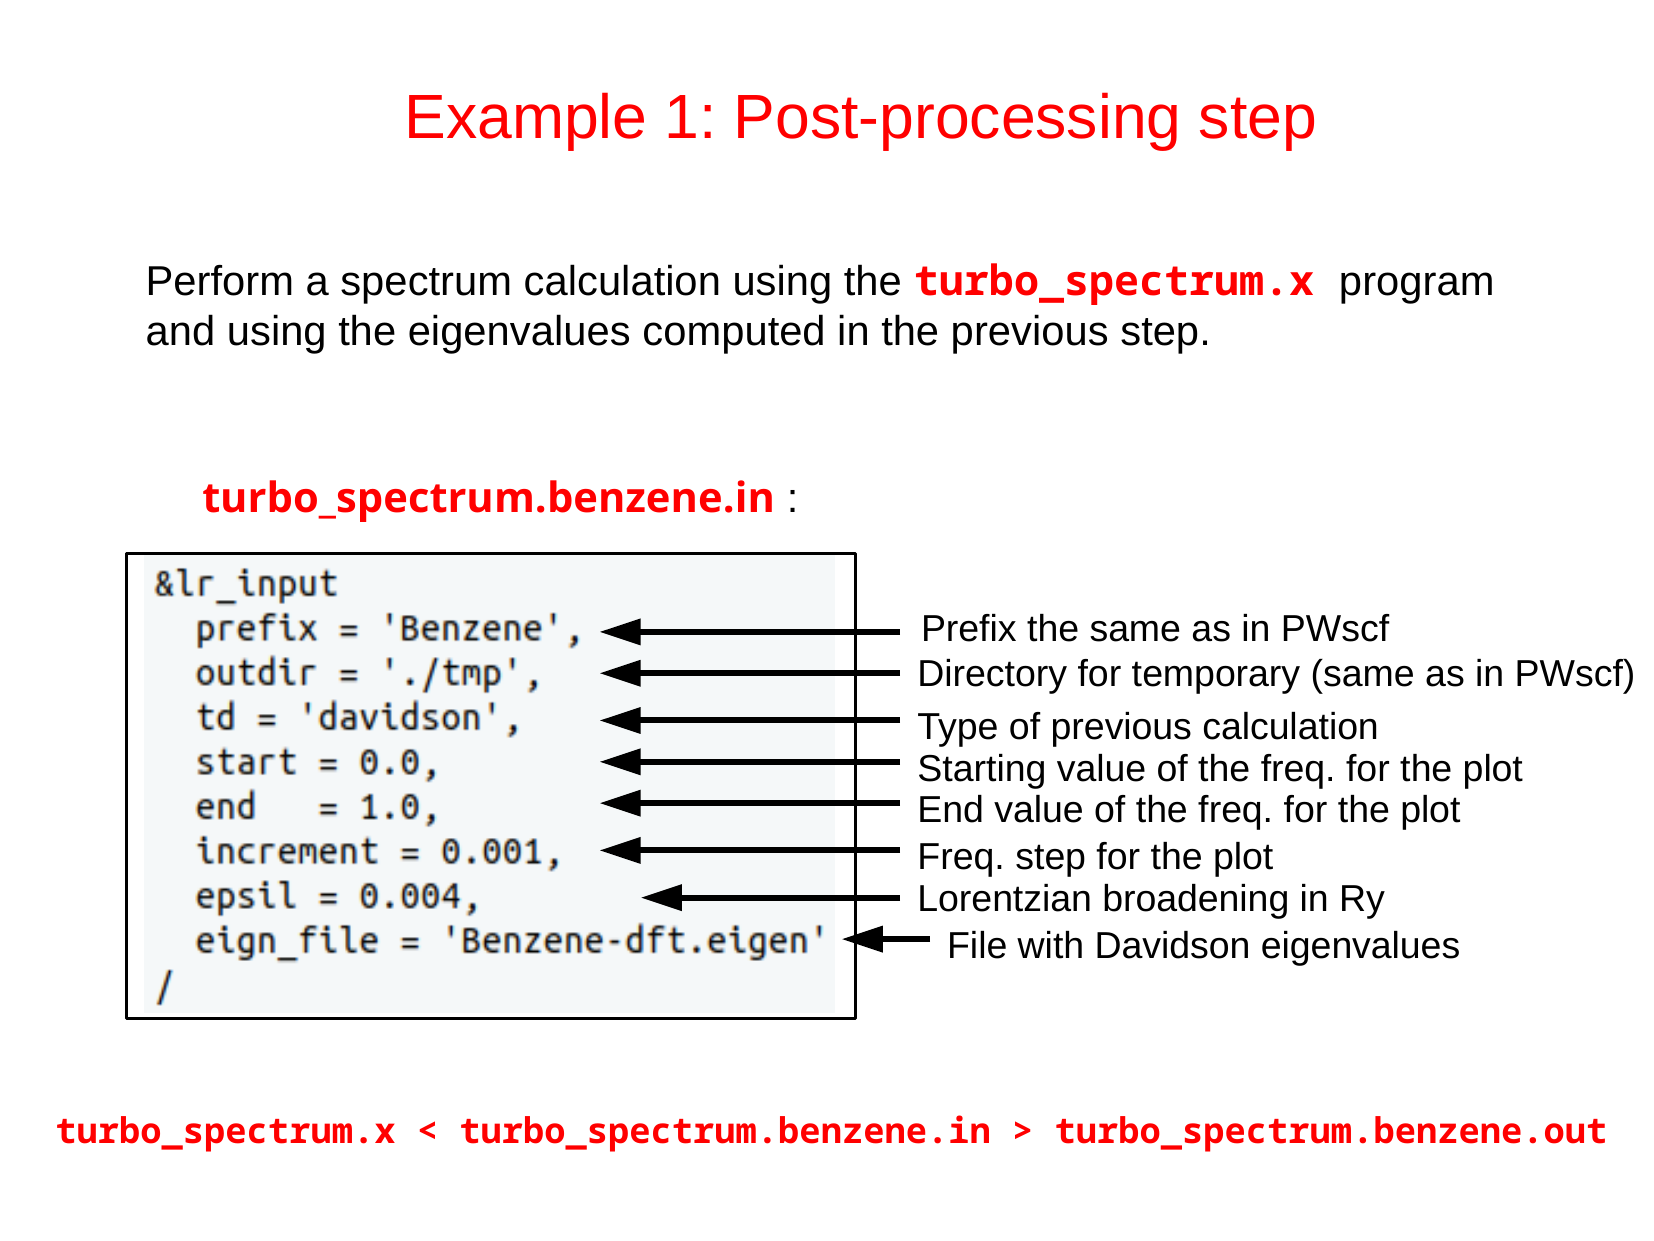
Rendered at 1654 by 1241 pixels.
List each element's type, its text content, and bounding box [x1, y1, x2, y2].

text_box File with Davidson eigenvalues [932, 916, 1654, 1016]
text_box Freq. step for the plot [902, 828, 1654, 869]
text_box Perform a spectrum calculation using the turbo_spectrum.x program and using the eigenvalues computed in the previous step. [95, 243, 1509, 356]
text_box Prefix the same as in PWscf [906, 600, 1406, 645]
text_box Lorentzian broadening in Ry [902, 869, 1654, 969]
picture [144, 555, 835, 1013]
text_box Example 1: Post-processing step [15, 33, 1654, 202]
list turbo_spectrum.benzene.in : [131, 467, 842, 543]
text_box Starting value of the freq. for the plot [902, 739, 1654, 780]
text_box Directory for temporary (same as in PWscf) [902, 645, 1654, 698]
text_box End value of the freq. for the plot [902, 780, 1654, 828]
text_box Type of previous calculation [902, 698, 1654, 739]
text_box turbo_spectrum.x < turbo_spectrum.benzene.in > turbo_spectrum.benzene.out [5, 1097, 1623, 1208]
